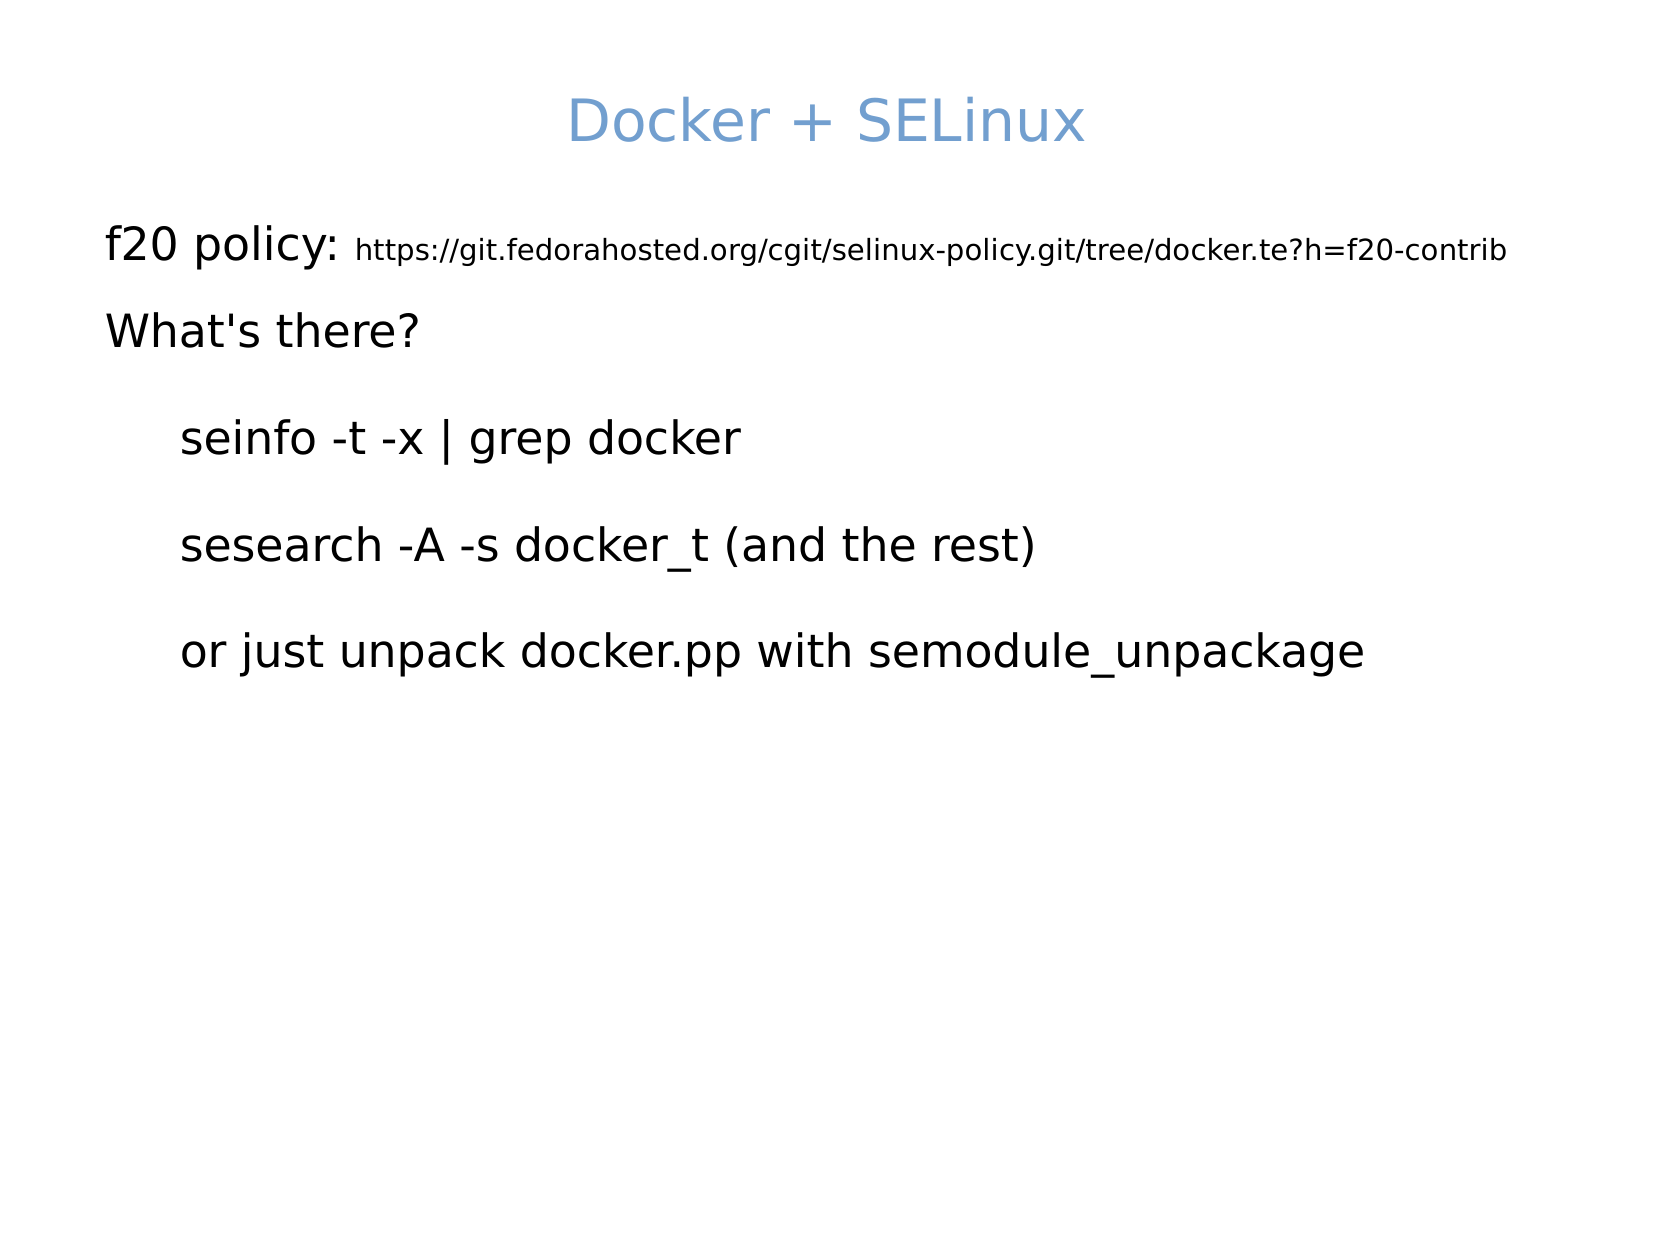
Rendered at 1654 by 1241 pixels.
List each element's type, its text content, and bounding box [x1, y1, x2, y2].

text_box f20 policy: https://git.fedorahosted.org/cgit/selinux-policy.git/tree/docker.te?h=f20-contrib What's there? seinfo -t -x | grep docker sesearch -A -s docker_t (and the rest) or just unpack docker.pp with semodule_unpackage [90, 210, 1523, 721]
text_box Docker + SELinux [551, 79, 1102, 163]
